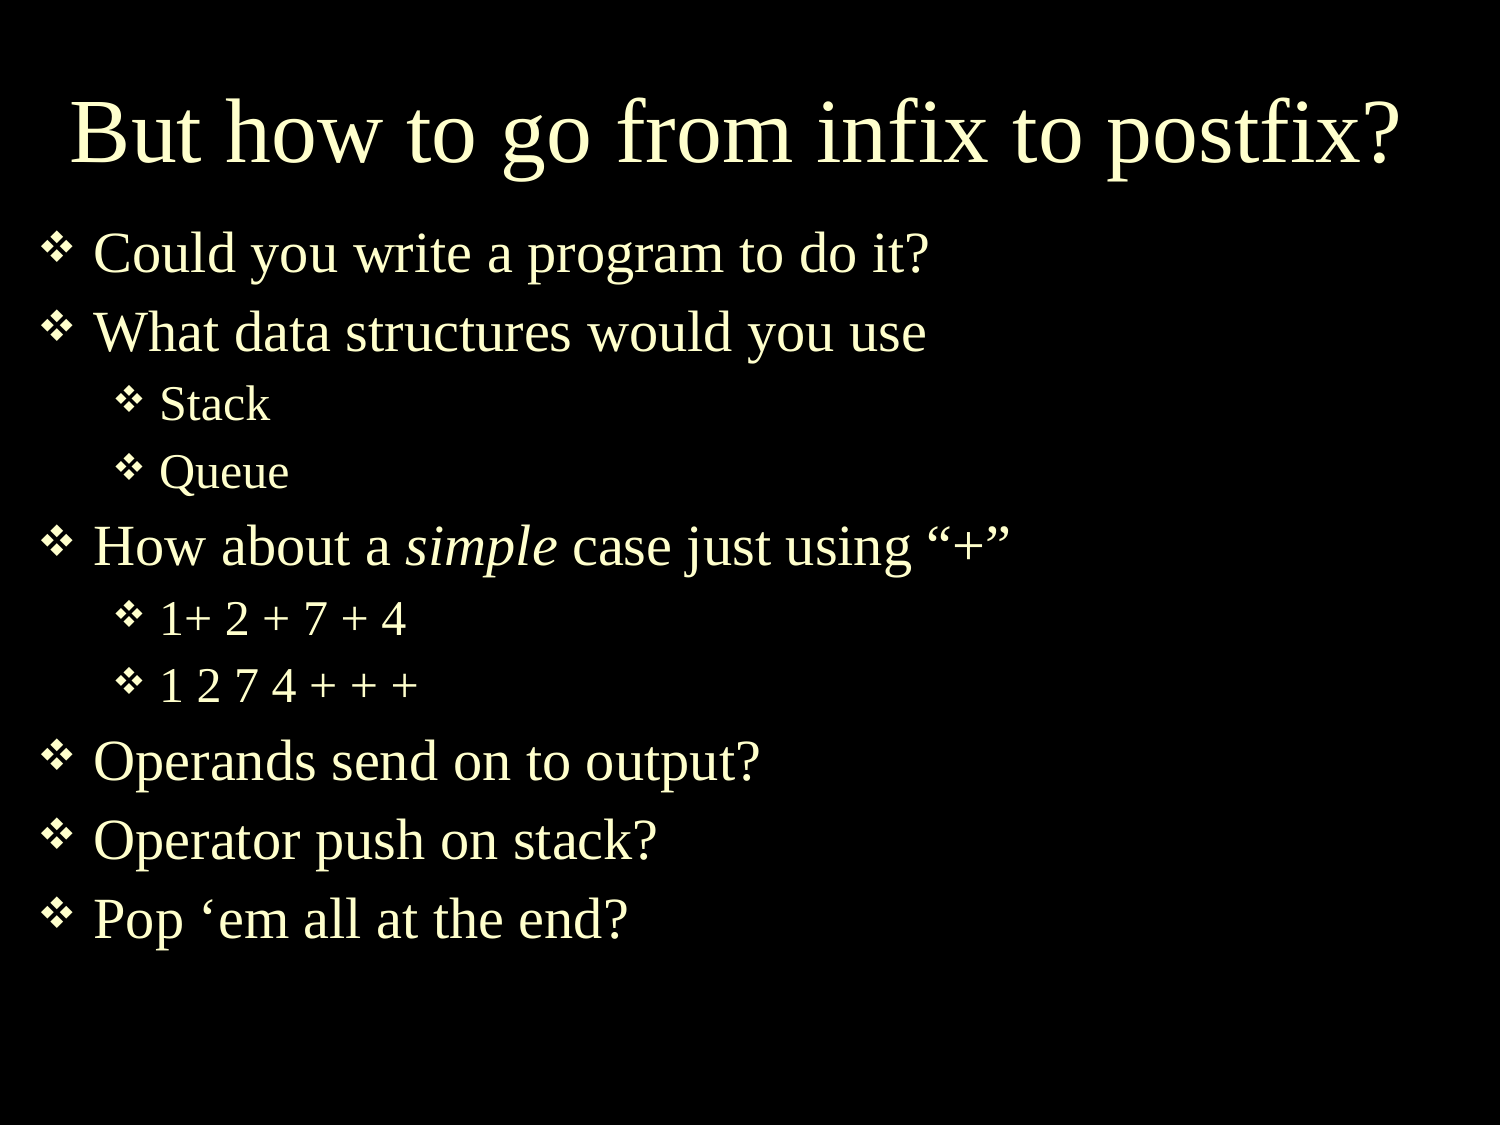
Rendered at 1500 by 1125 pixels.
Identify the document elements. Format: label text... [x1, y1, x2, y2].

list Could you write a program to do it? What data structures would you use Stack Queue How about a simple case just using “+” 1+ 2 + 7 + 4 1 2 7 4 + + + Operands send on to output? Operator push on stack? Pop ‘em all at the end? [22, 212, 1482, 1026]
title But how to go from infix to postfix? [8, 62, 1467, 201]
